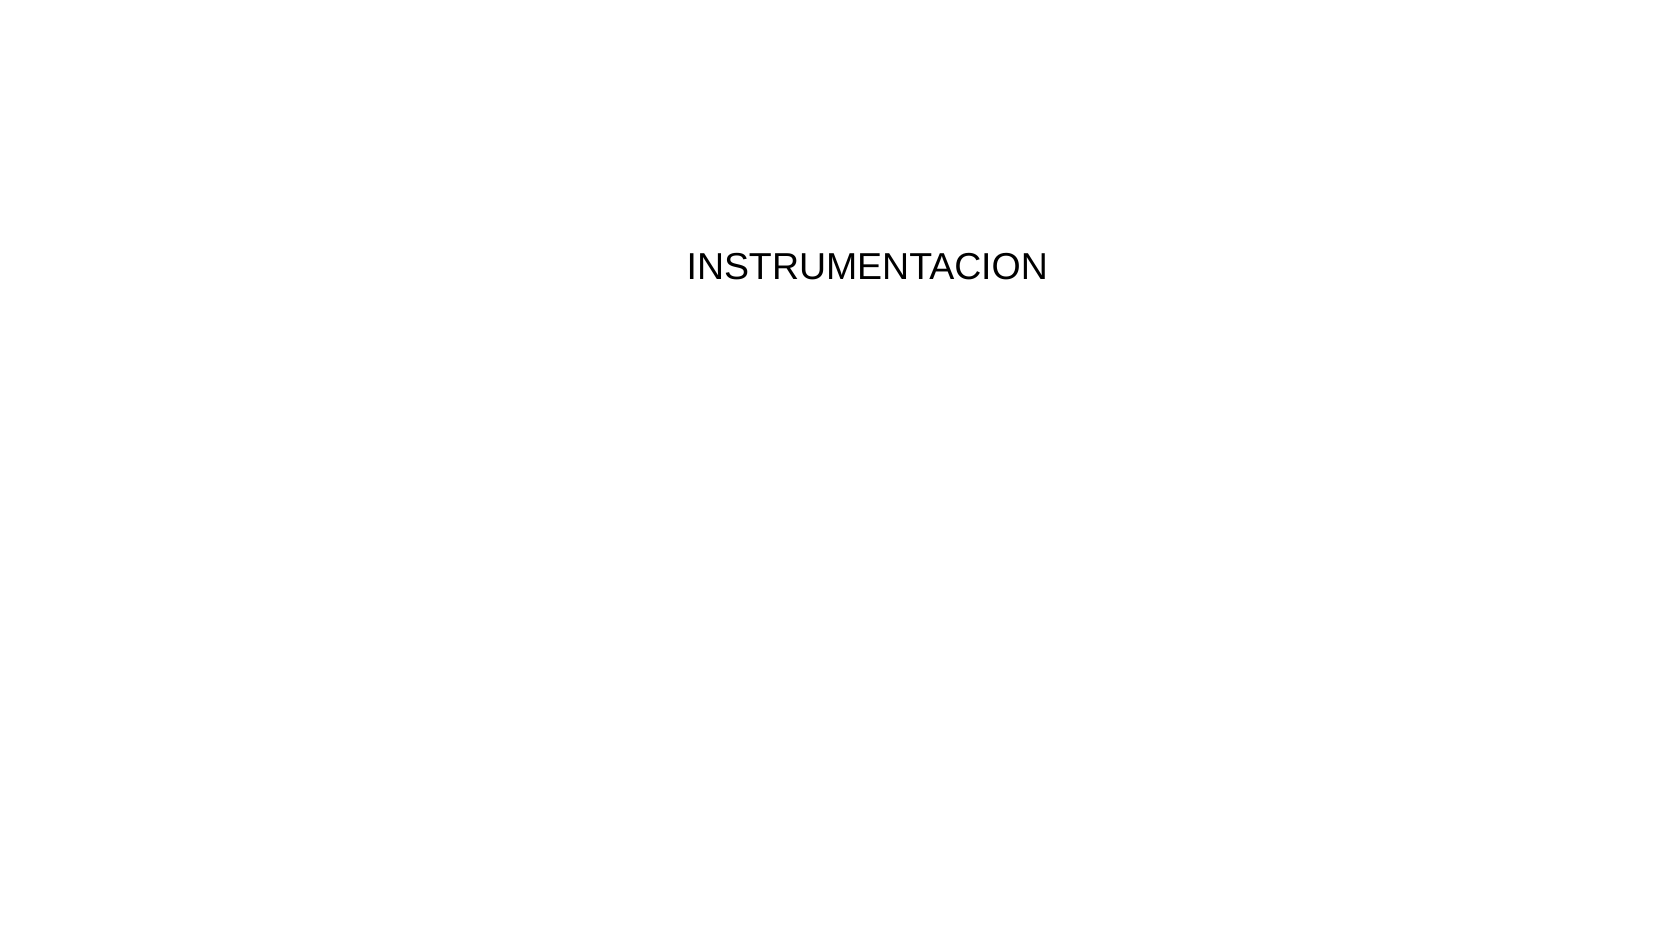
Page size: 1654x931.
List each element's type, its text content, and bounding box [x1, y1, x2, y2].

text_box INSTRUMENTACION [671, 238, 1063, 296]
